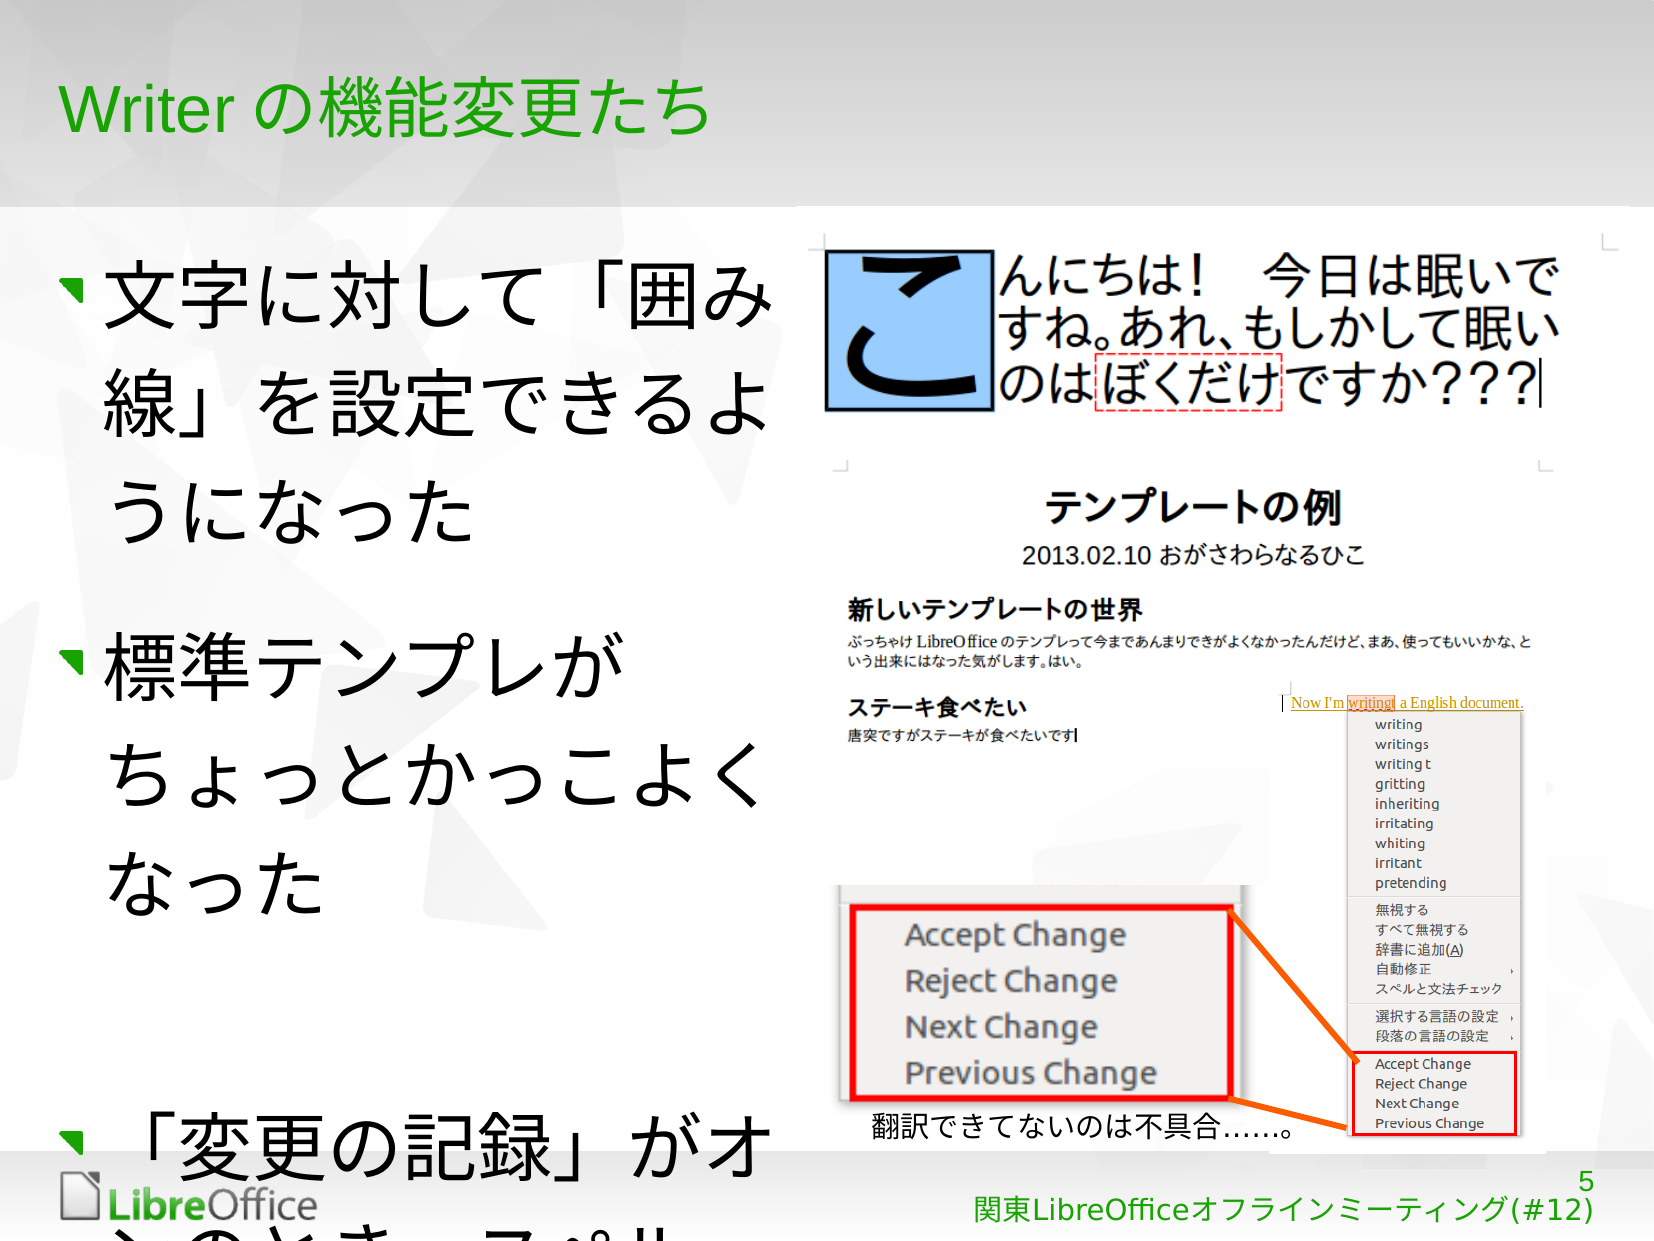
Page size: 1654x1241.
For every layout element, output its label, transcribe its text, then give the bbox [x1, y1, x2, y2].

picture [202, 1236, 213, 1240]
picture [826, 460, 1654, 1169]
picture [218, 1236, 230, 1240]
picture [797, 206, 1630, 448]
picture [0, 0, 783, 931]
title Writerの機能変更たち [59, 29, 1595, 178]
picture [41, 1131, 337, 1240]
list 文字に対して「囲み線」を設定できるようになった 標準テンプレがちょっとかっこよくなった 「変更の記録」がオンのとき、スペルチェックの右クリックで「反映」などが行えるように [59, 236, 809, 1083]
picture [203, 1156, 228, 1167]
text_box 翻訳できてないのは不具合……。 [856, 1102, 1329, 1152]
